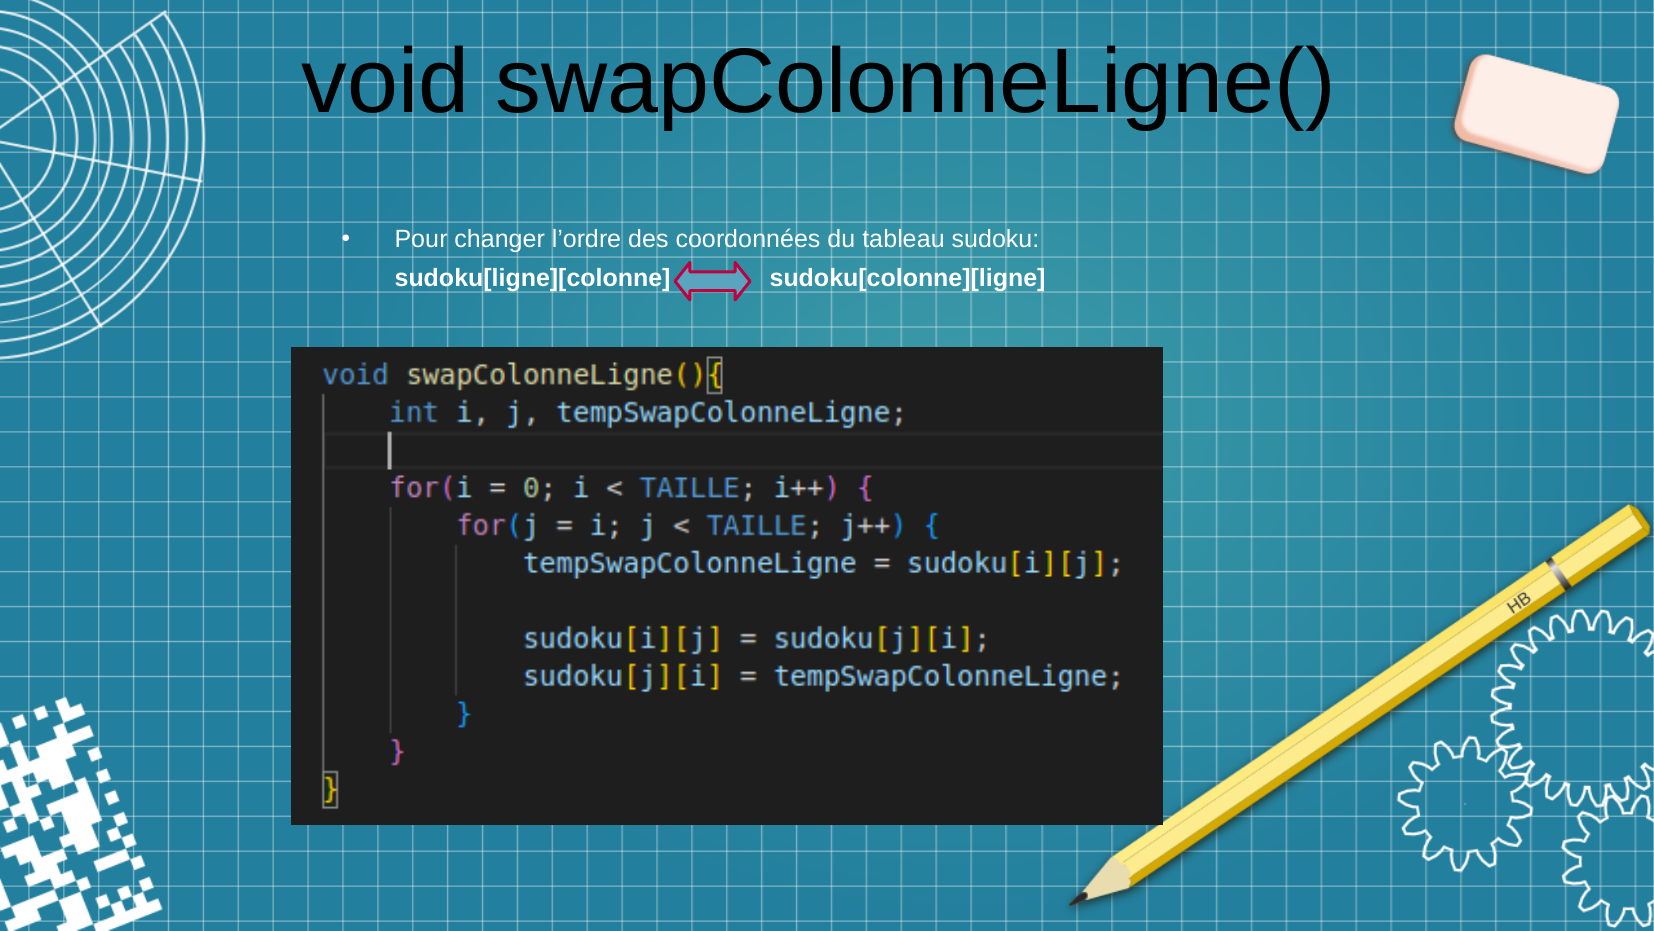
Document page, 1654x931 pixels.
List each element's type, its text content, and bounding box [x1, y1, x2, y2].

text_box [675, 262, 751, 301]
title void swapColonneLigne() [75, 0, 1564, 188]
list Pour changer l’ordre des coordonnées du tableau sudoku: sudoku[ligne][colonne] sudoku[colonne][ligne] [323, 225, 1163, 347]
picture [0, 0, 1654, 931]
